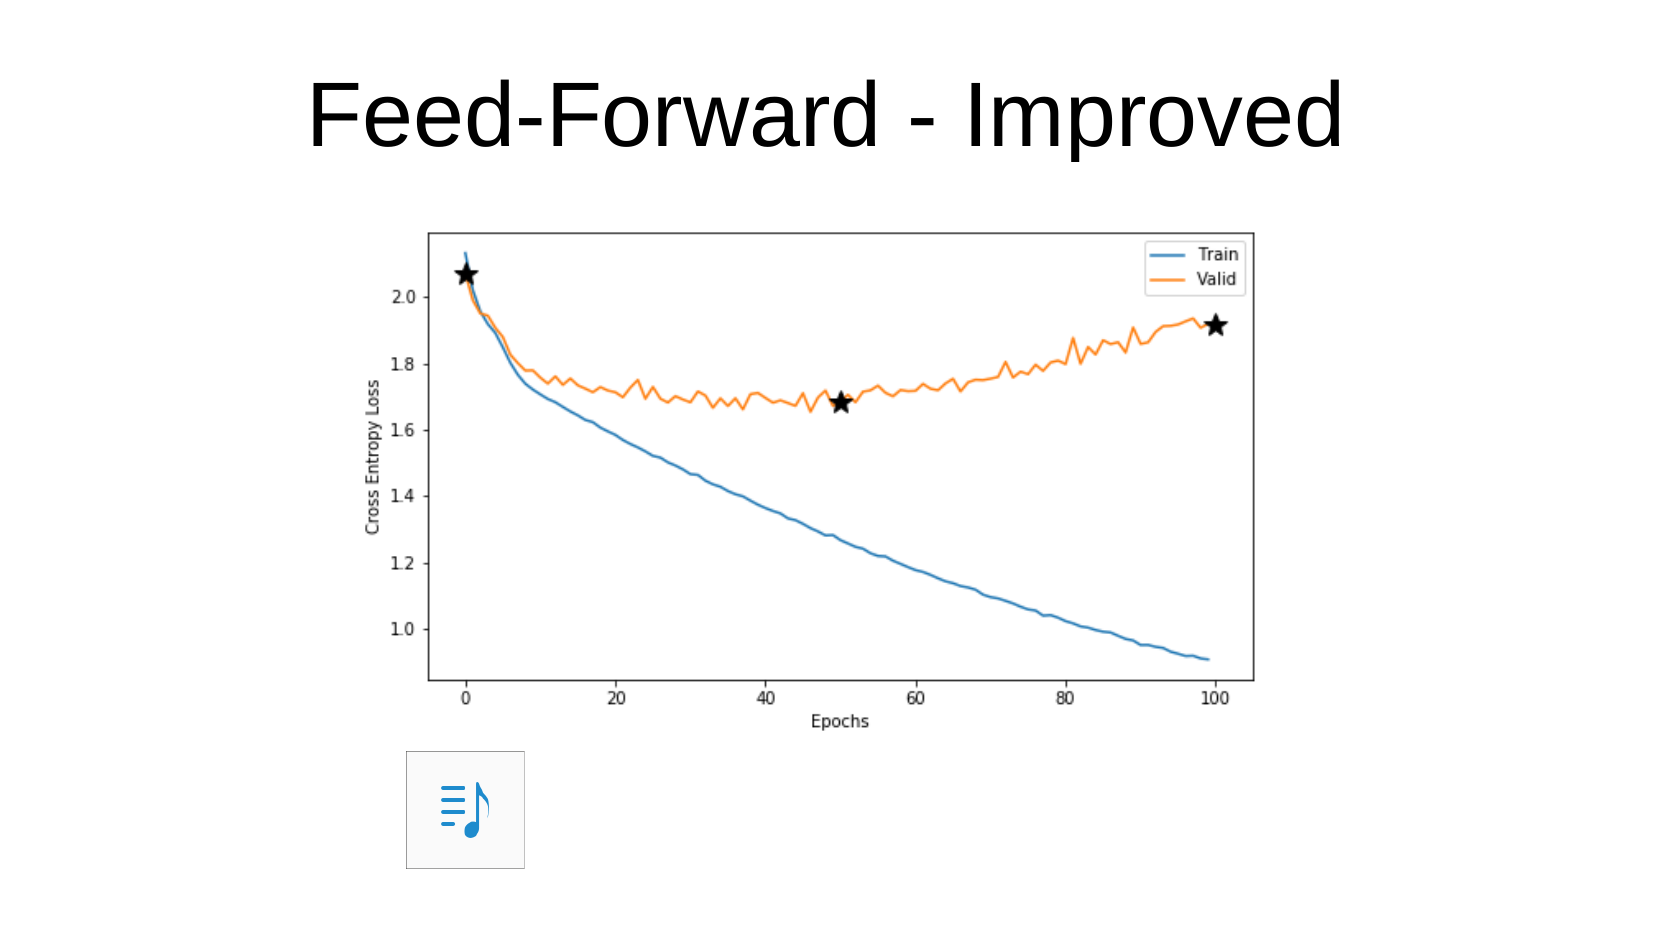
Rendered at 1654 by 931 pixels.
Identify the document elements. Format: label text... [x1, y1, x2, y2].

text_box [405, 750, 526, 871]
picture [295, 162, 1360, 754]
title Feed-Forward - Improved [82, 37, 1571, 193]
